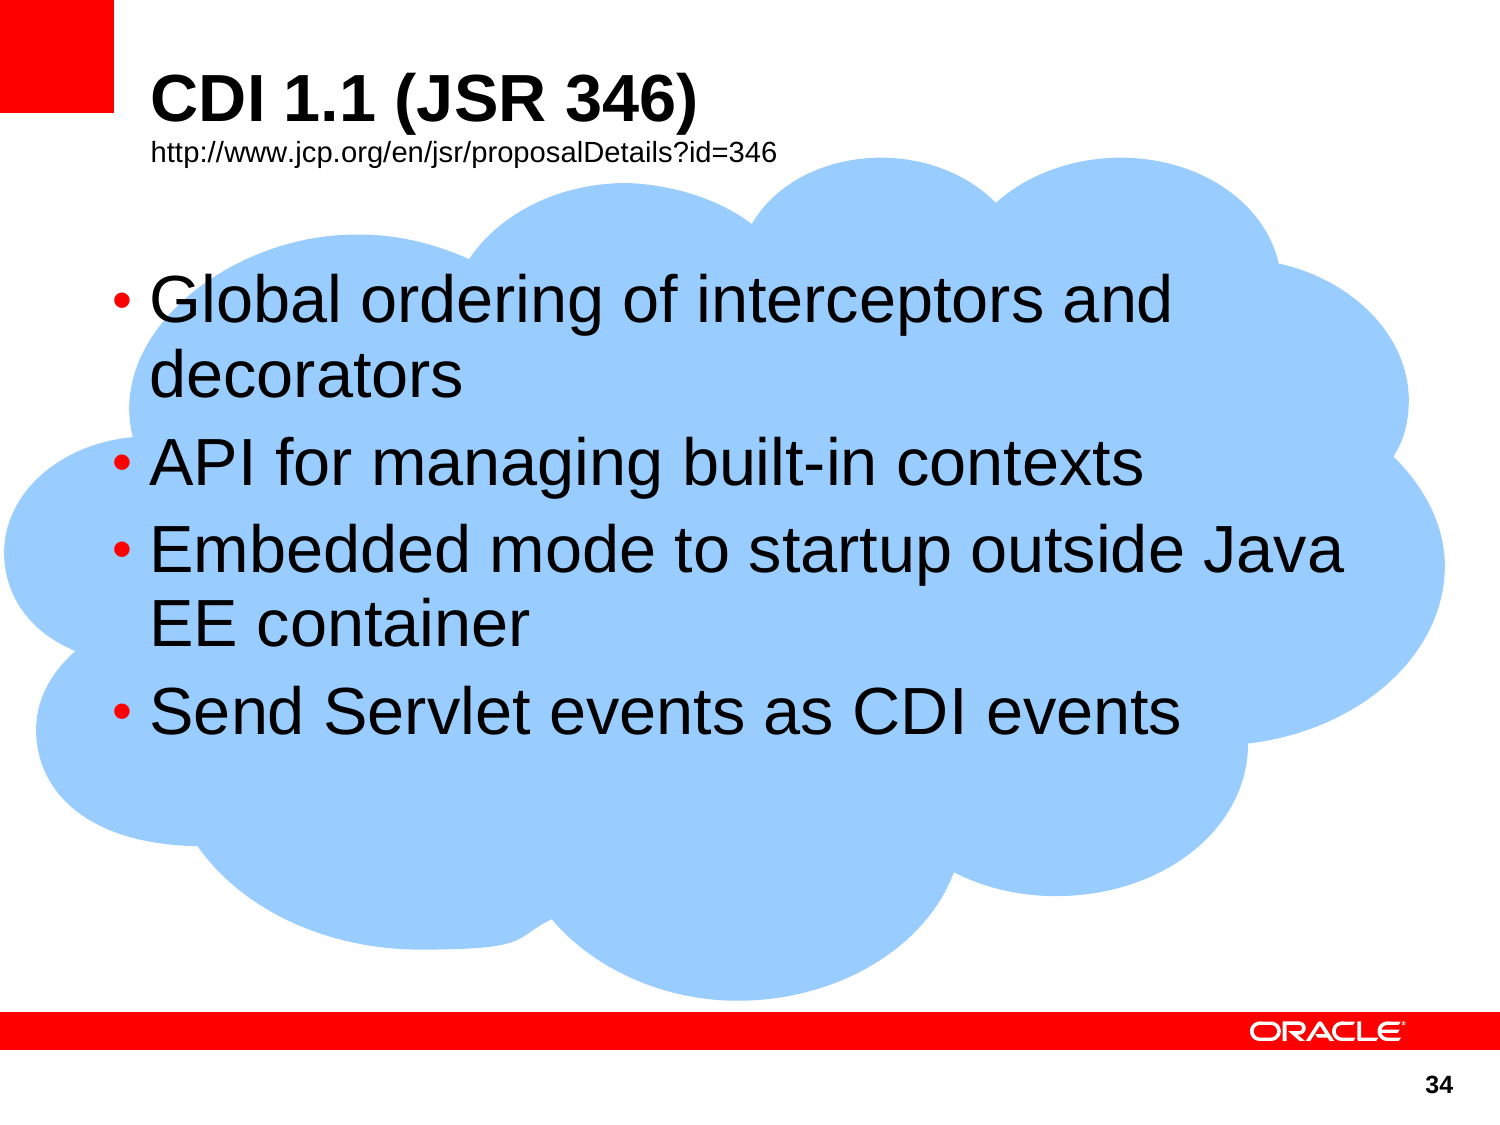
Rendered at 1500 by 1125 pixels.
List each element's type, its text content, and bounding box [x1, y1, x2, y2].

title CDI 1.1 (JSR 346) http://www.jcp.org/en/jsr/proposalDetails?id=346 [135, 37, 1380, 193]
list Global ordering of interceptors and decorators API for managing built-in contexts Embedded mode to startup outside Java EE container Send Servlet events as CDI events [112, 262, 1349, 1005]
text_box [1349, 294, 1445, 712]
picture [0, 0, 114, 113]
text_box [240, 193, 1279, 262]
picture [0, 1012, 1500, 1050]
text_box [4, 440, 112, 832]
